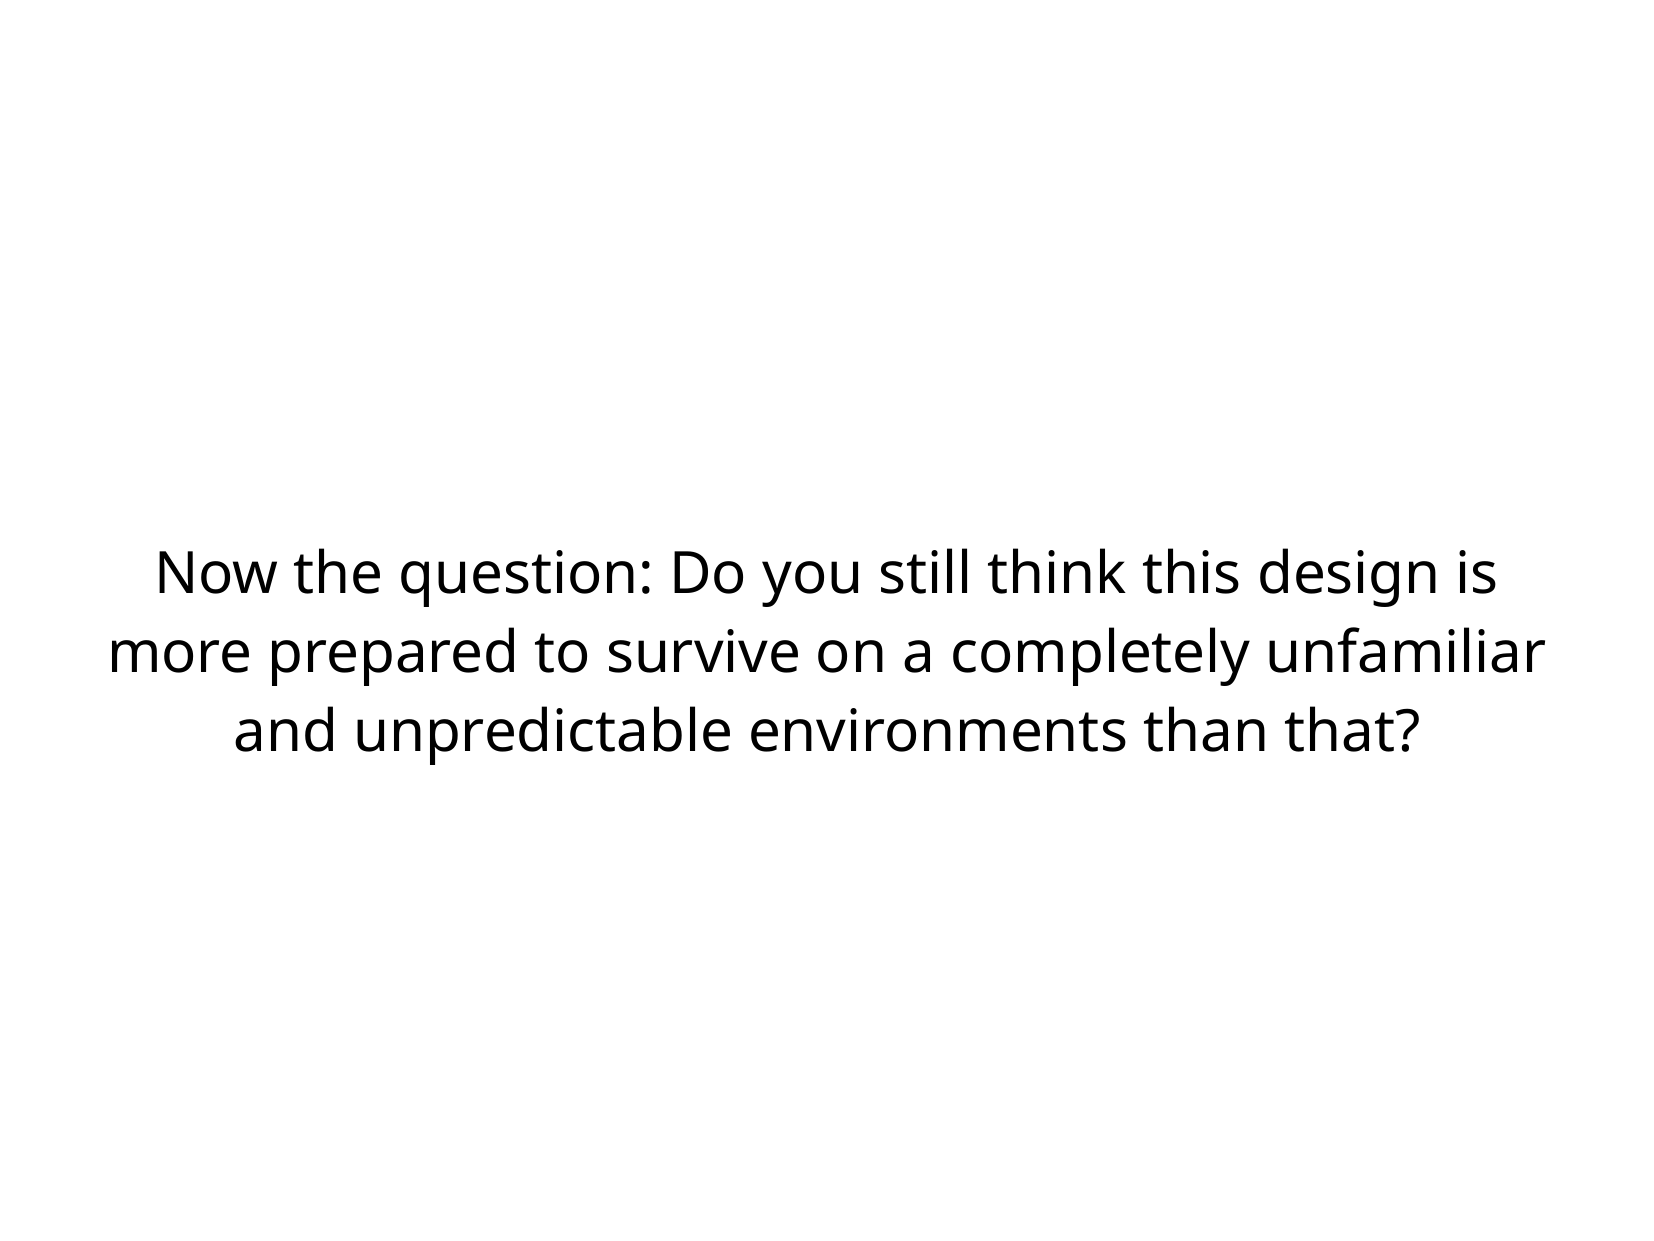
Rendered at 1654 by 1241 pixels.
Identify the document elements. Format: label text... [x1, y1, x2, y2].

subtitle Now the question: Do you still think this design is more prepared to survive on a completely unfamiliar and unpredictable environments than that? [82, 290, 1571, 1010]
